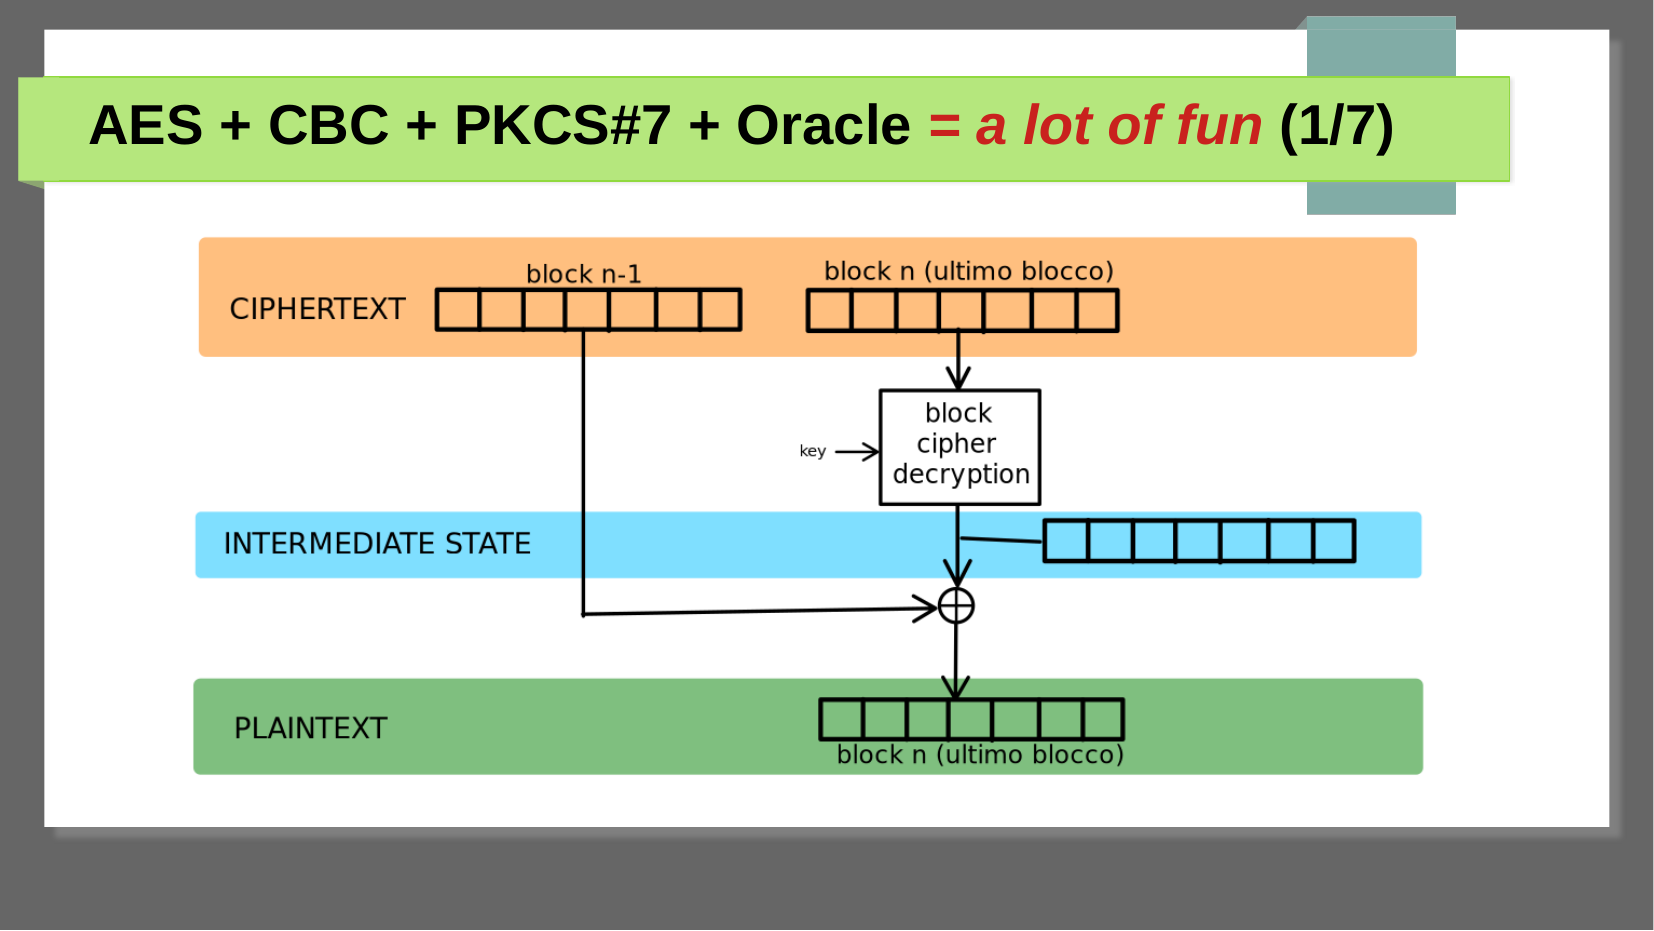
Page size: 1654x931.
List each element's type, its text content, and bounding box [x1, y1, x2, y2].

picture [187, 224, 1431, 788]
title AES + CBC + PKCS#7 + Oracle = a lot of fun (1/7) [88, 73, 1506, 178]
